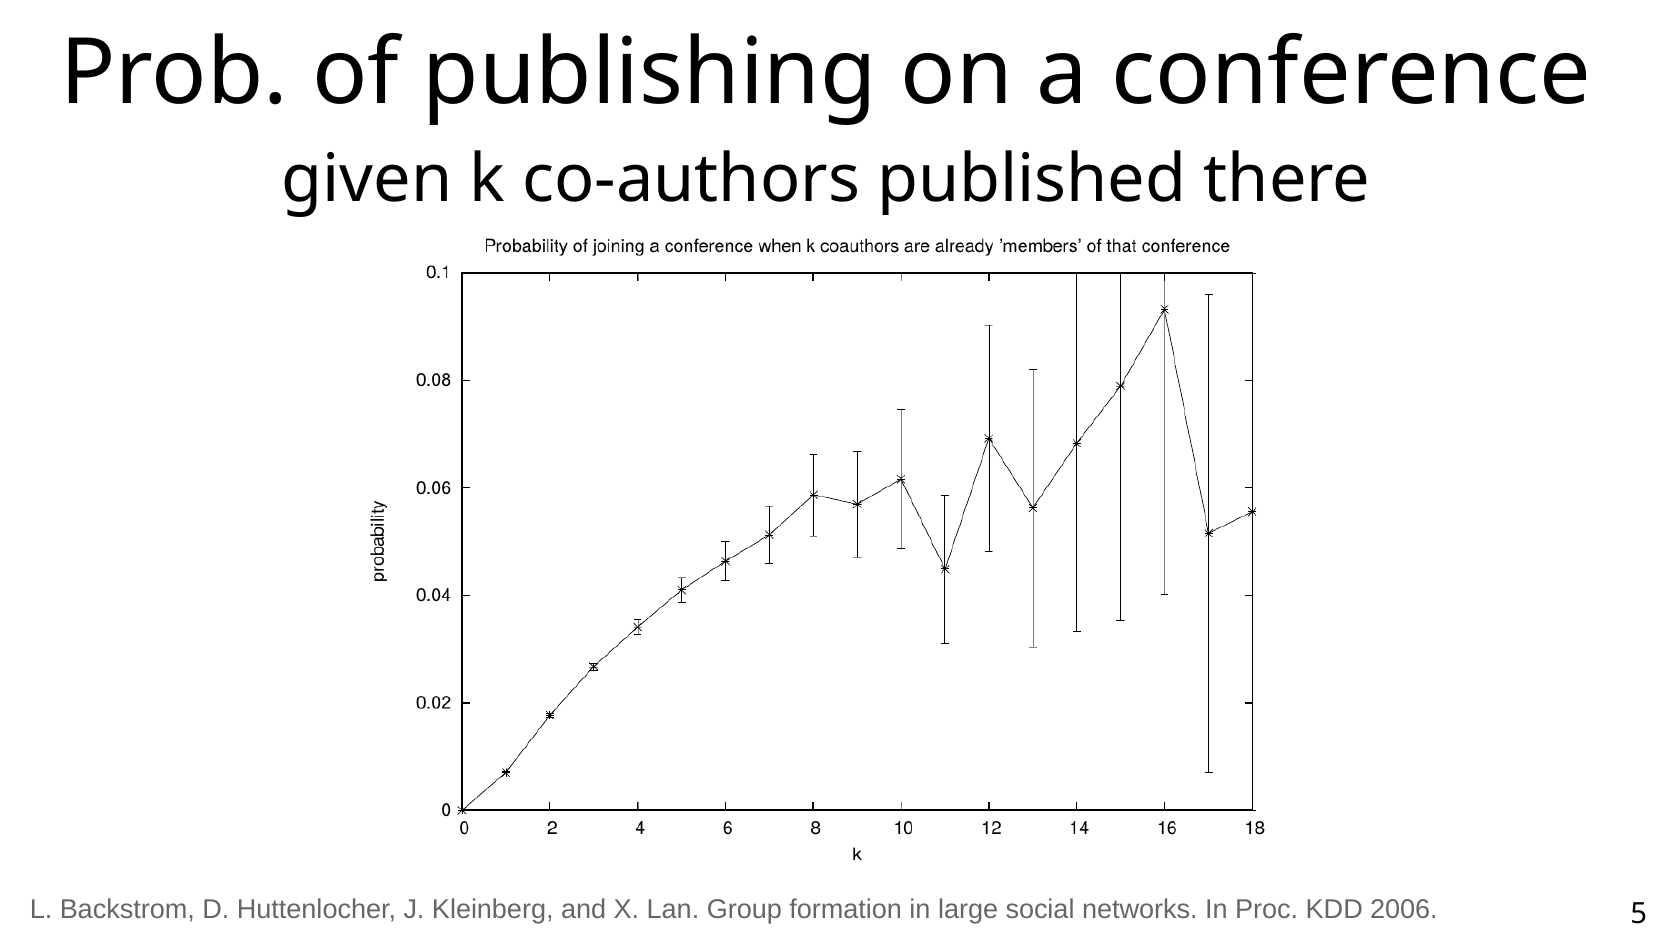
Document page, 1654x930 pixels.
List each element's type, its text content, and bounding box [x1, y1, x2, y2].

picture [335, 215, 1276, 869]
title Prob. of publishing on a conference given k co-authors published there [0, 1, 1653, 225]
text_box L. Backstrom, D. Huttenlocher, J. Kleinberg, and X. Lan. Group formation in large social networks. In Proc. KDD 2006. [15, 886, 1636, 930]
